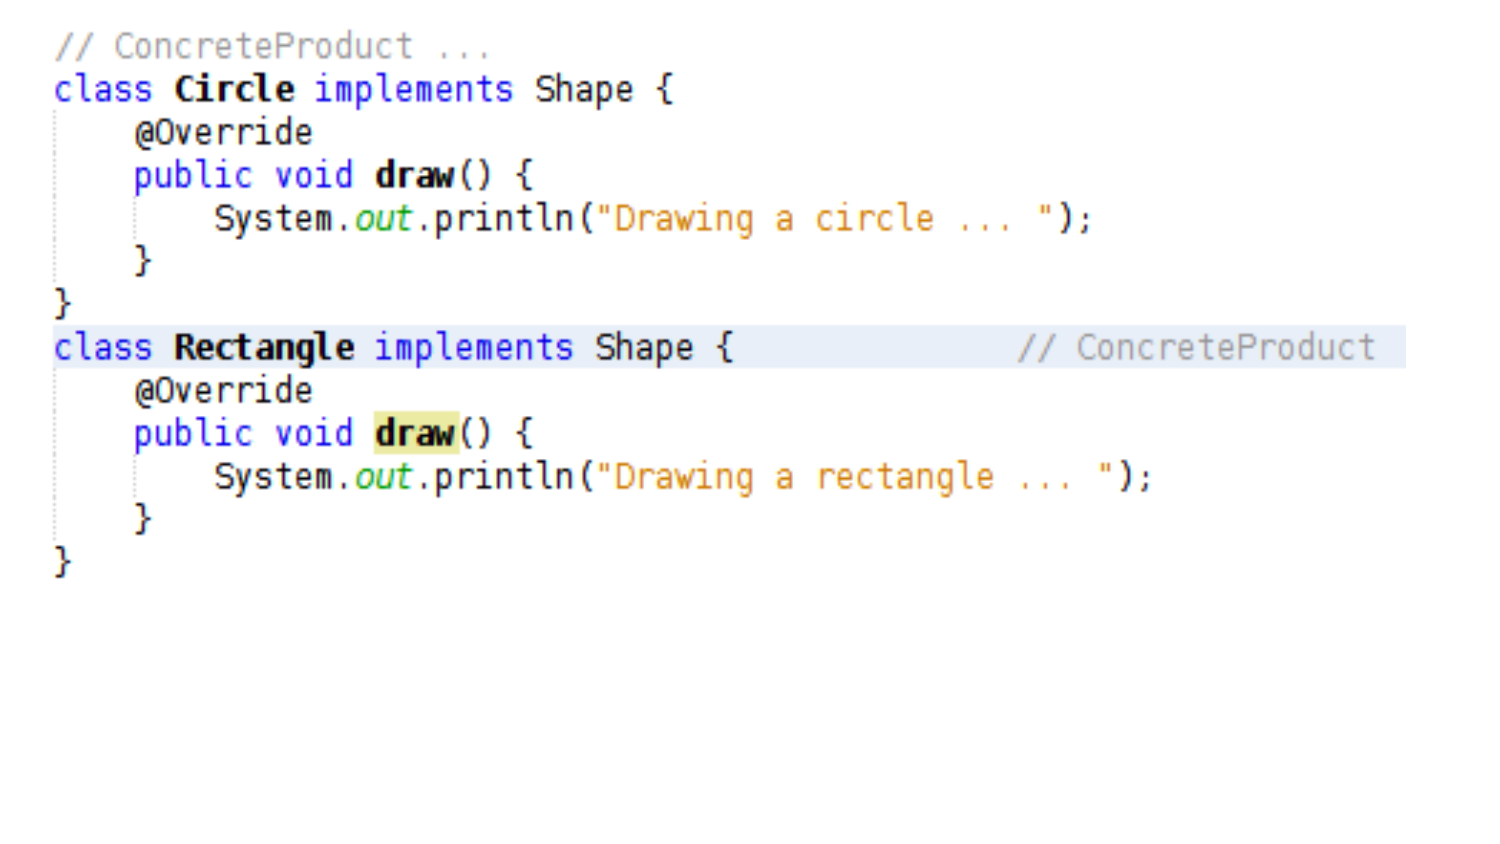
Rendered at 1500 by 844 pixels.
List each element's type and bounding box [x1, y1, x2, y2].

picture [31, 22, 1406, 591]
